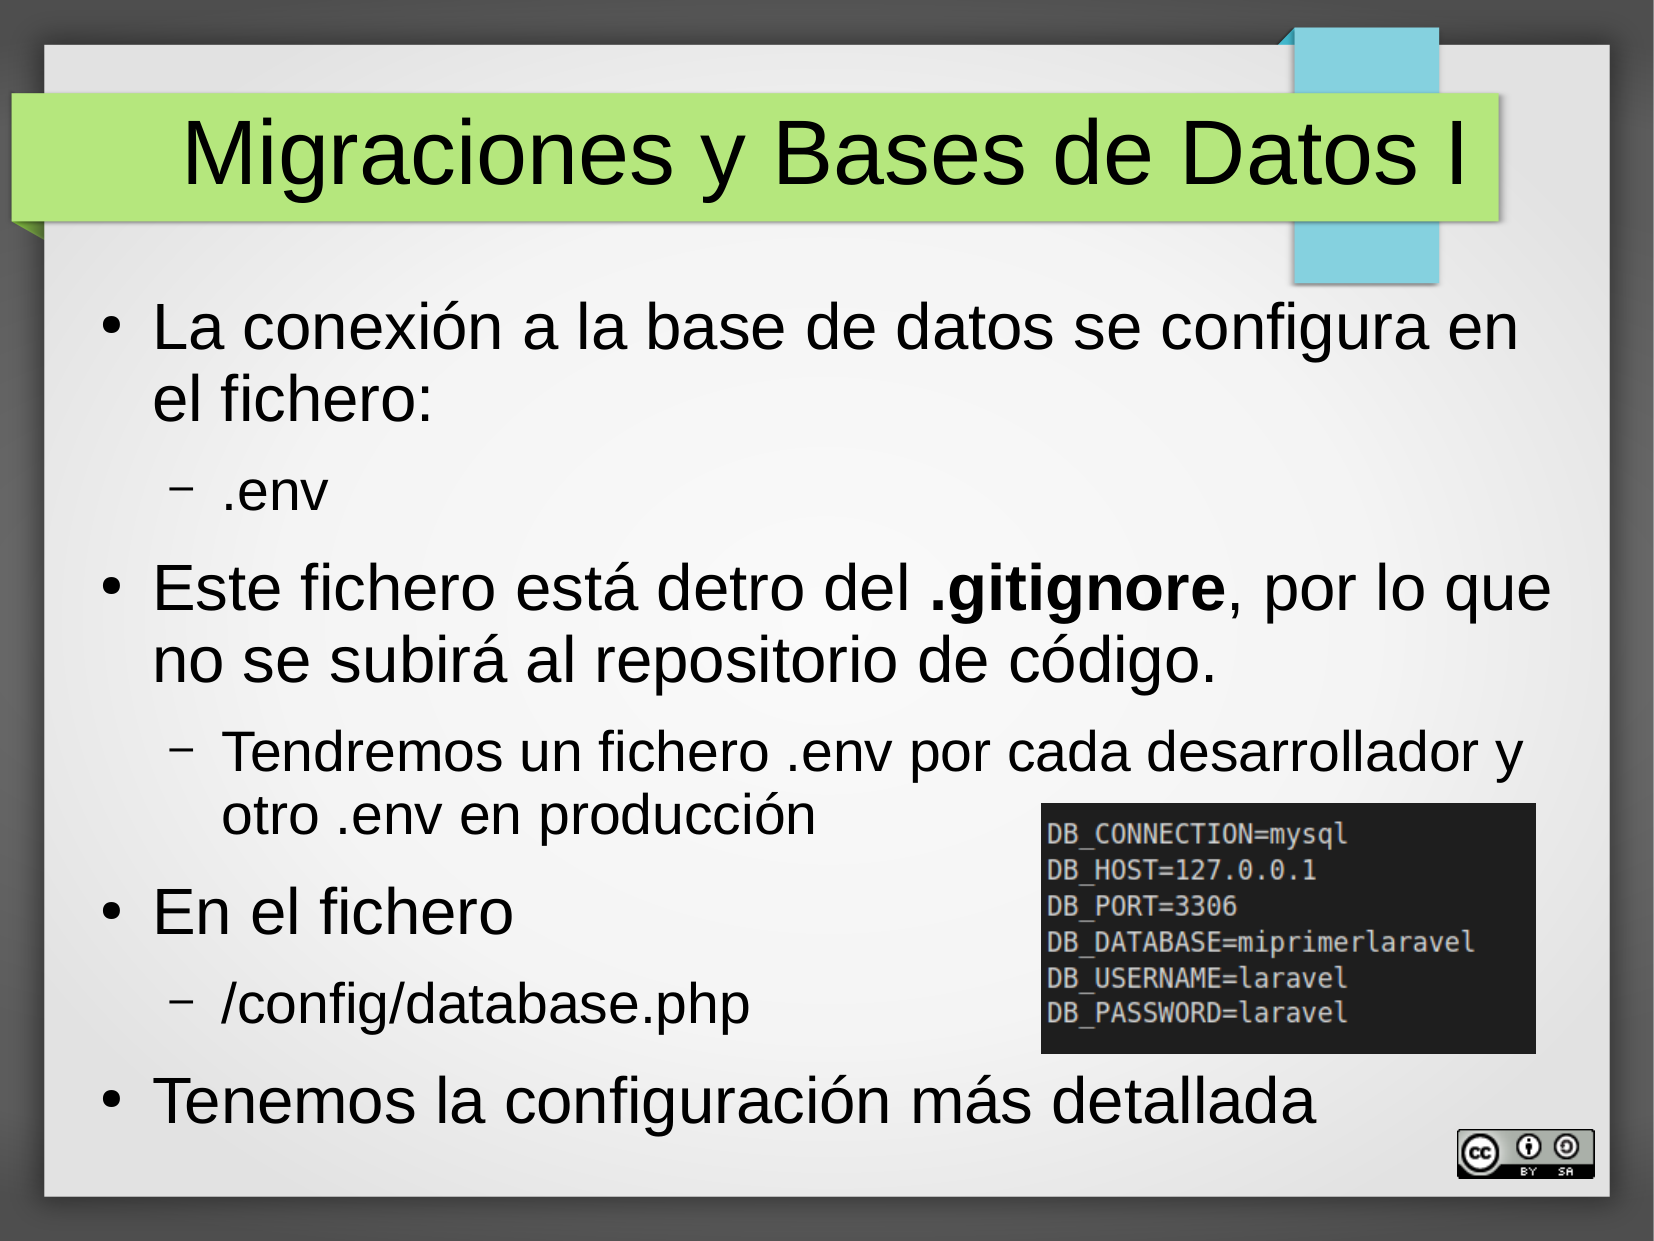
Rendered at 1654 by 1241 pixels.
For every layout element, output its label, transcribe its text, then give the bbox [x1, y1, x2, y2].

picture [0, 0, 1654, 1241]
title Migraciones y Bases de Datos I [82, 49, 1571, 257]
list La conexión a la base de datos se configura en el fichero: .env Este fichero está detro del .gitignore, por lo que no se subirá al repositorio de código. Tendremos un fichero .env por cada desarrollador y otro .env en producción En el fichero /config/database.php Tenemos la configuración más detallada [82, 290, 1571, 1146]
